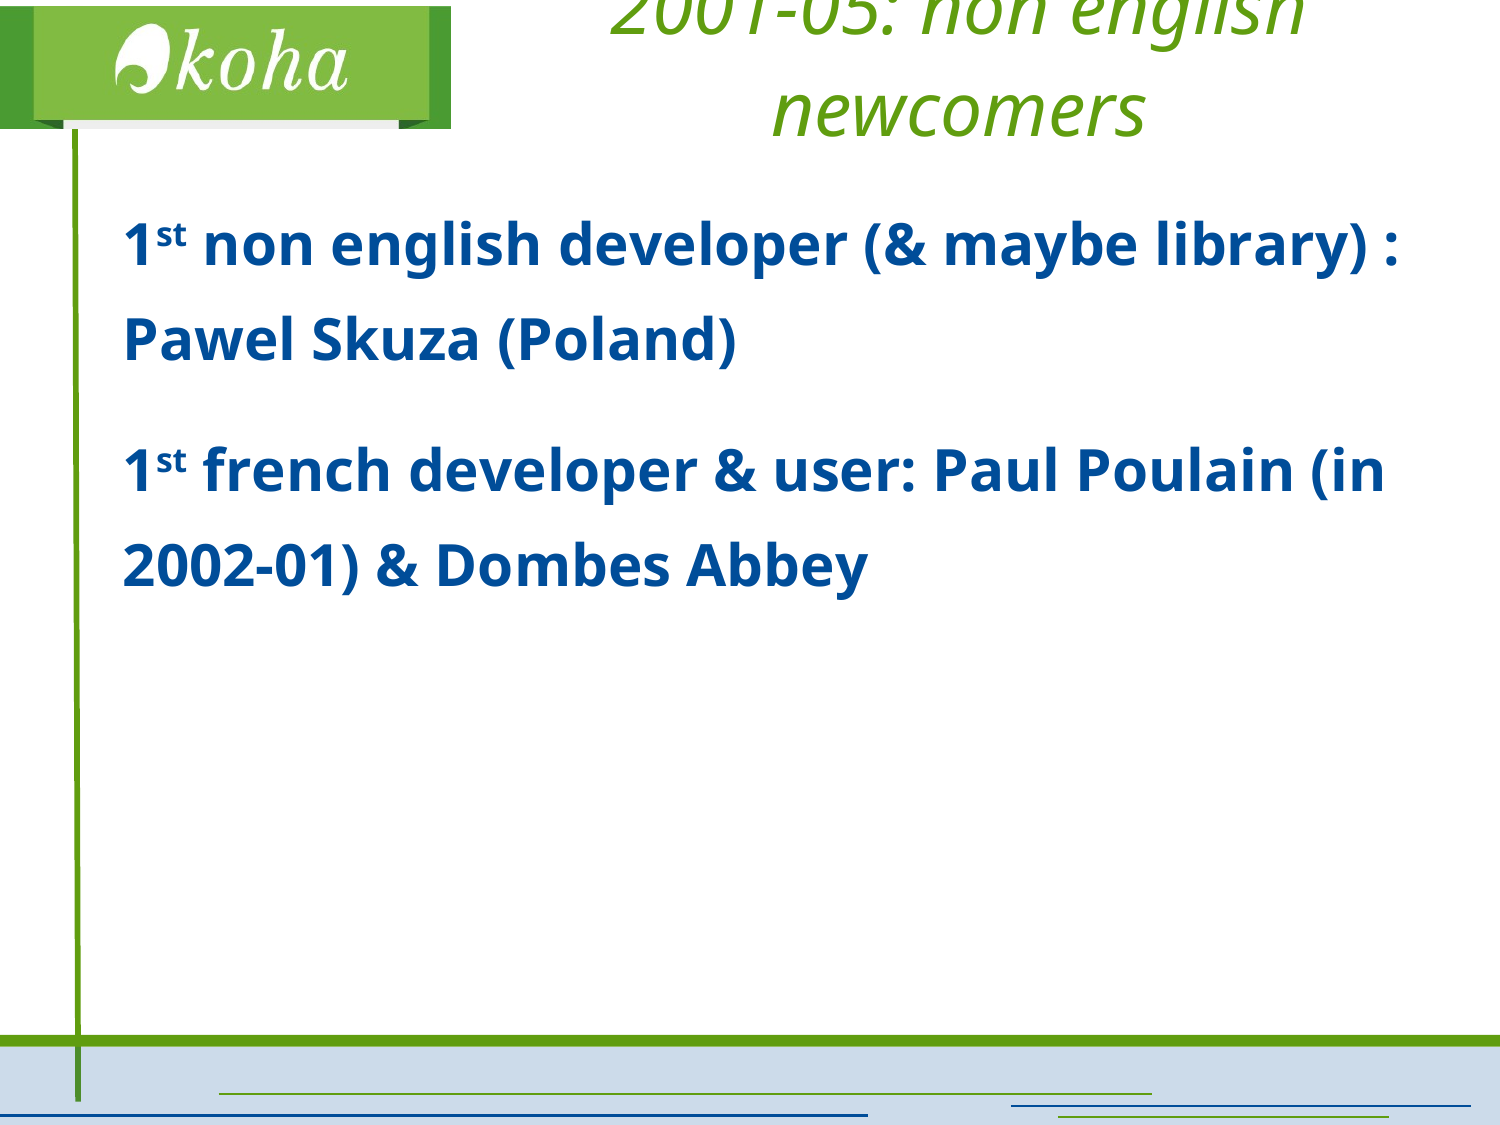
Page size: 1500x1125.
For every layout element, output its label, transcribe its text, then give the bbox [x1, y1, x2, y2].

list 1st non english developer (& maybe library) : Pawel Skuza (Poland) 1st french developer & user: Paul Poulain (in 2002-01) & Dombes Abbey [118, 187, 1463, 971]
title 2001-05: non english newcomers [412, 0, 1500, 113]
picture [0, 0, 451, 129]
